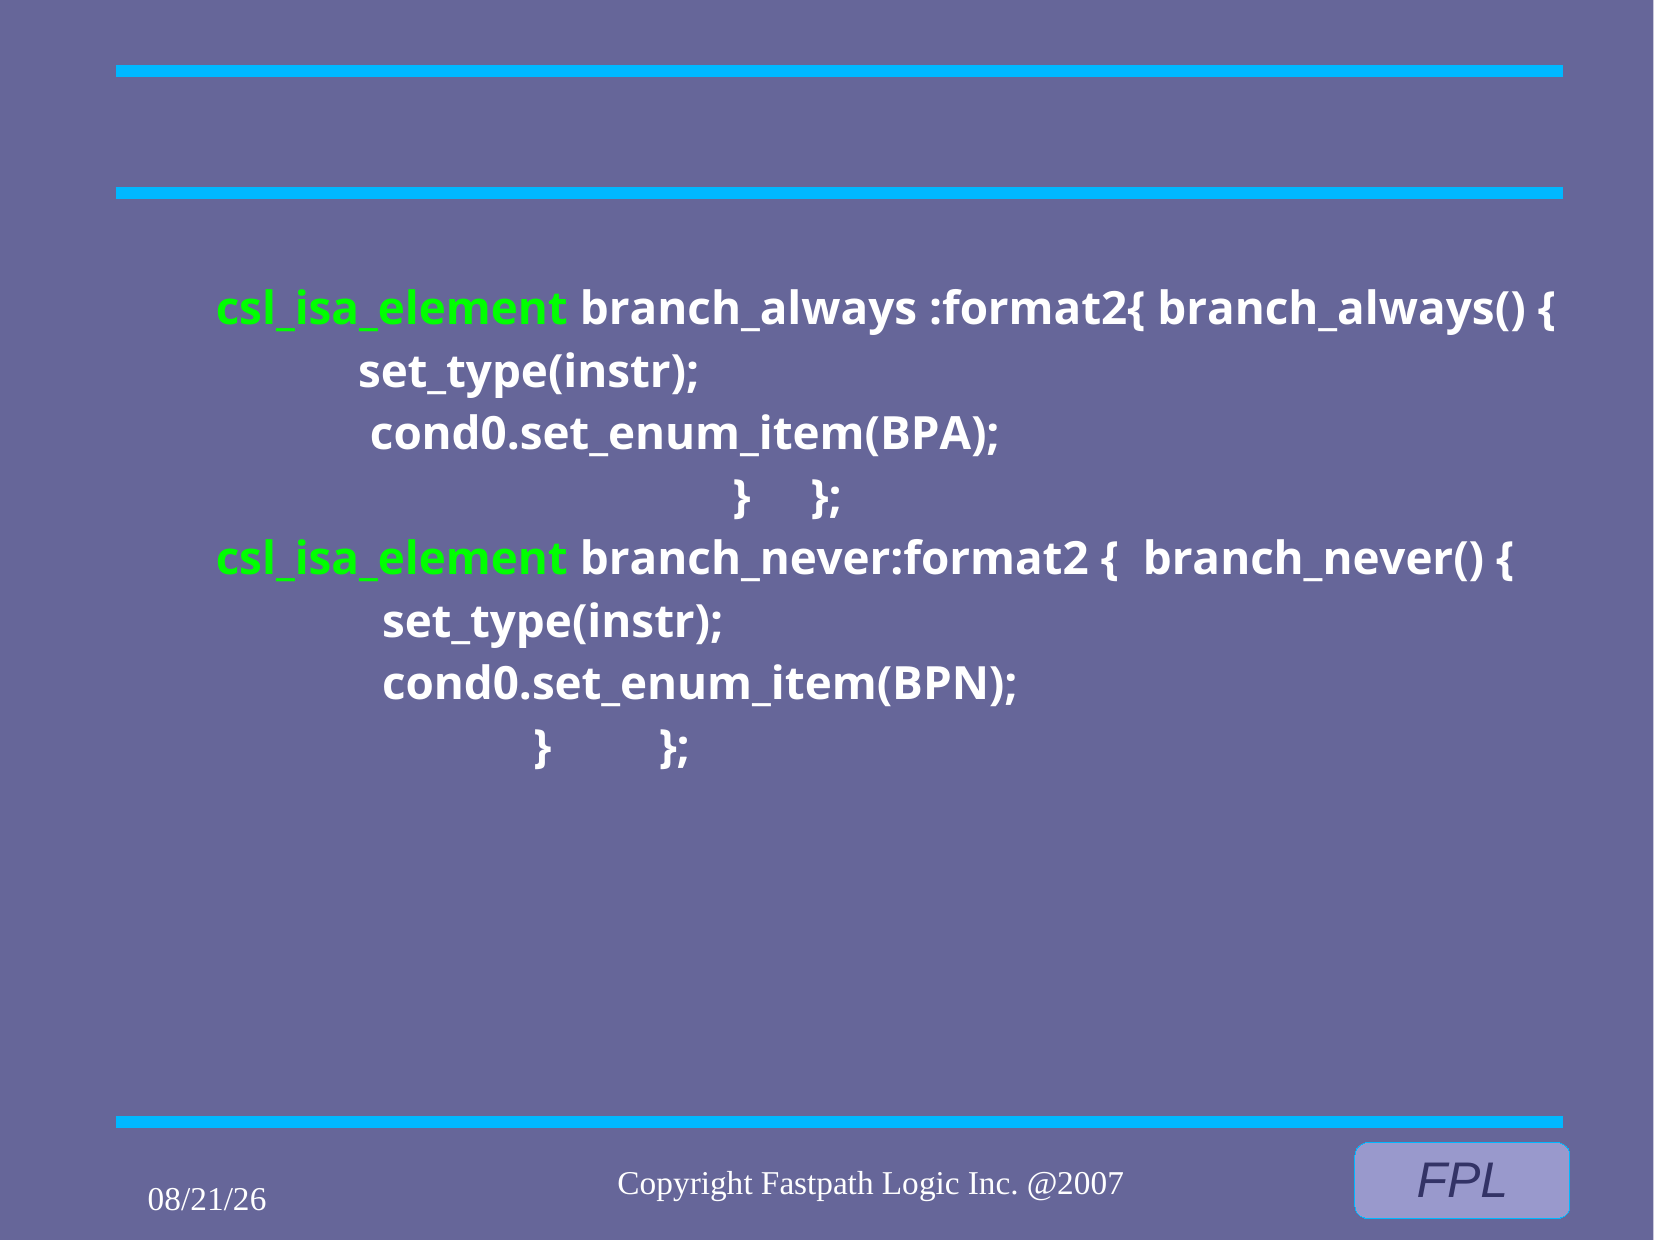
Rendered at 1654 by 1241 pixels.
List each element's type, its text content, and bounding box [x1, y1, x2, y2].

text_box csl_isa_element branch_always :format2{ branch_always() { set_type(instr); cond0.set_enum_item(BPA); } }; csl_isa_element branch_never:format2 { branch_never() { set_type(instr); cond0.set_enum_item(BPN); } }; [127, 205, 1579, 1173]
